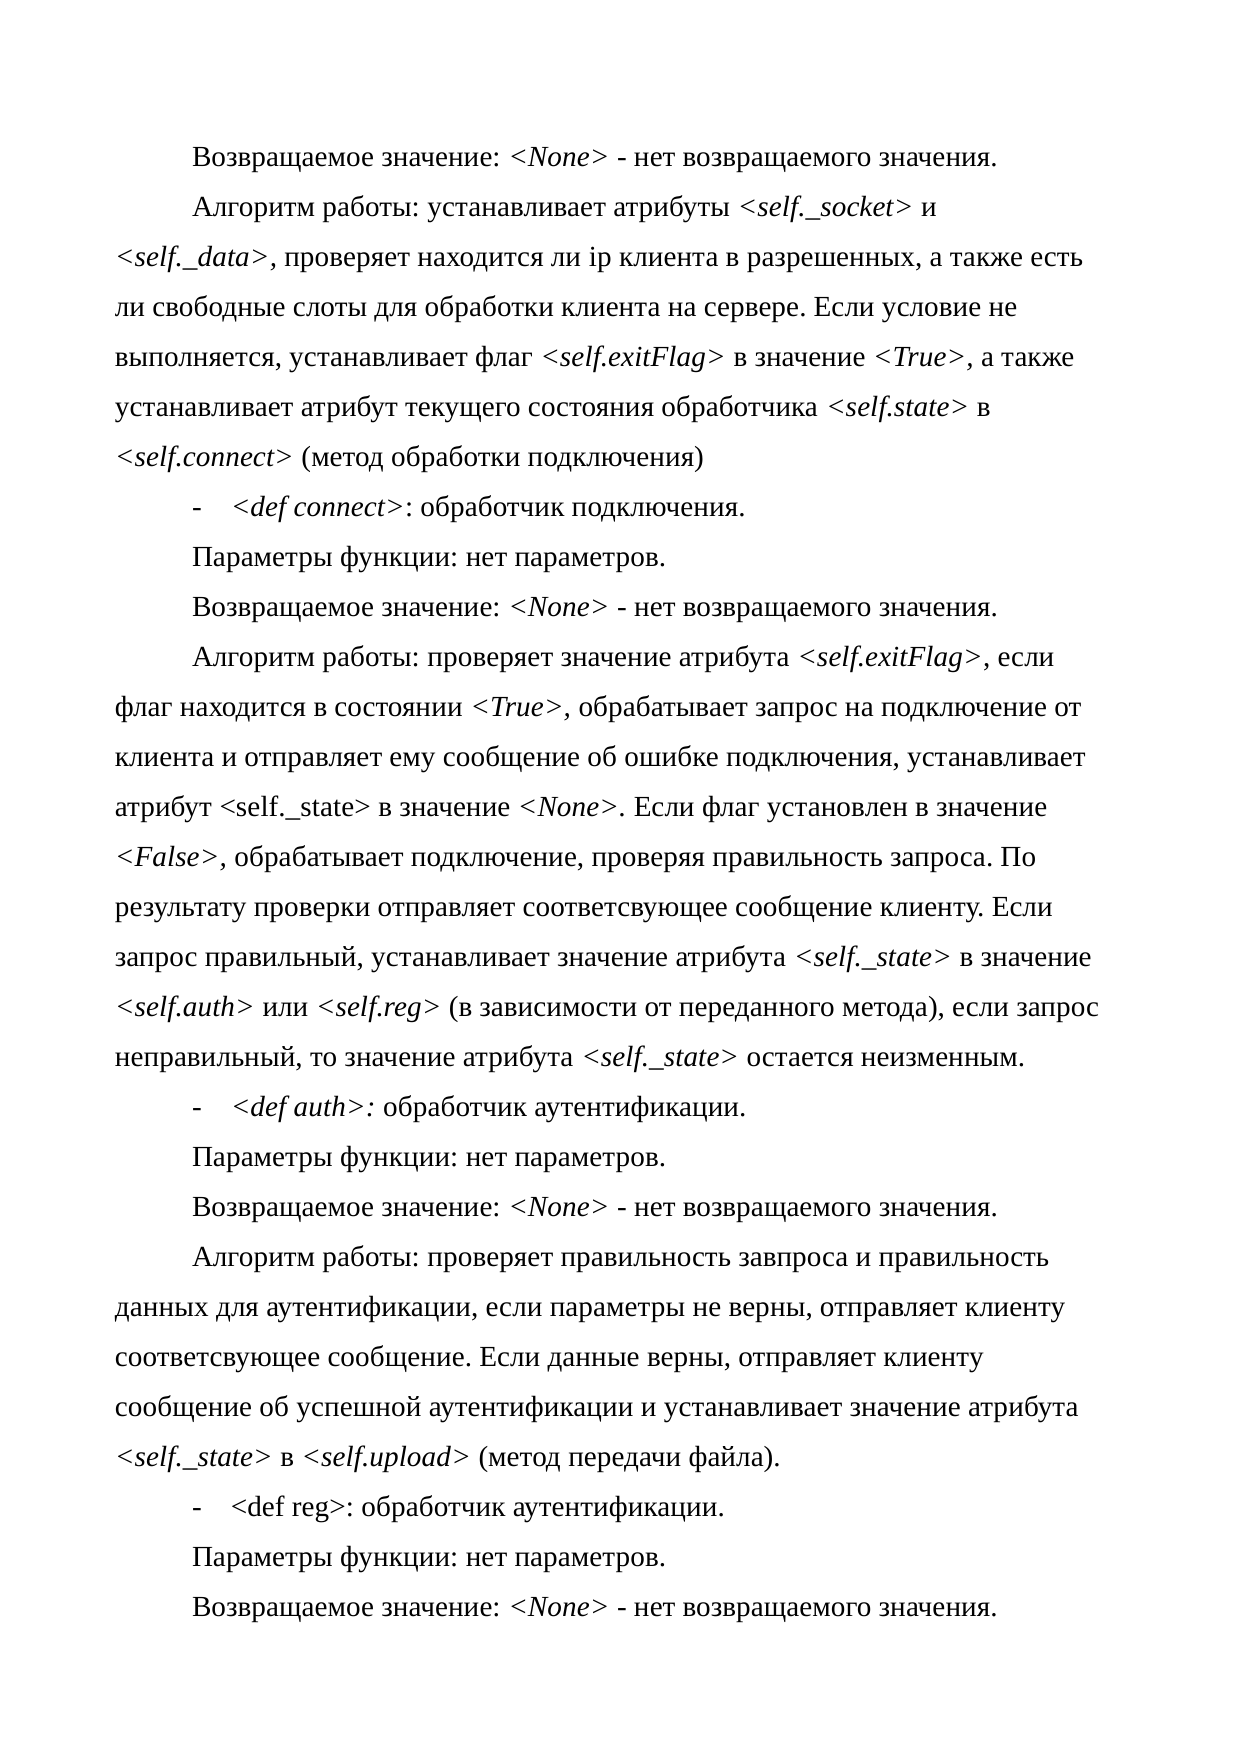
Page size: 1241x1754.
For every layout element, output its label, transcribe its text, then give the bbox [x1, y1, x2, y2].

text_box Возвращаемое значение: <None> - нет возвращаемого значения. Алгоритм работы: устанавливает атрибуты <self._socket> и <self._data>, проверяет находится ли ip клиента в разрешенных, а также есть ли свободные слоты для обработки клиента на сервере. Если условие не выполняется, устанавливает флаг <self.exitFlag> в значение <True>, а также устанавливает атрибут текущего состояния обработчика <self.state> в <self.connect> (метод обработки подключения) - <def connect>: обработчик подключения. Параметры функции: нет параметров. Возвращаемое значение: <None> - нет возвращаемого значения. Алгоритм работы: проверяет значение атрибута <self.exitFlag>, если флаг находится в состоянии <True>, обрабатывает запрос на подключение от клиента и отправляет ему сообщение об ошибке подключения, устанавливает атрибут <self._state> в значение <None>. Если флаг установлен в значение <False>, обрабатывает подключение, проверяя правильность запроса. По результату проверки отправляет соответсвующее сообщение клиенту. Если запрос правильный, устанавливает значение атрибута <self._state> в значение <self.auth> или <self.reg> (в зависимости от переданного метода), если запрос неправильный, то значение атрибута <self._state> остается неизменным. - <def auth>: обработчик аутентификации. Параметры функции: нет параметров. Возвращаемое значение: <None> - нет возвращаемого значения. Алгоритм работы: проверяет правильность завпроса и правильность данных для аутентификации, если параметры не верны, отправляет клиенту соответсвующее сообщение. Если данные верны, отправляет клиенту сообщение об успешной аутентификации и устанавливает значение атрибута <self._state> в <self.upload> (метод передачи файла). - <def reg>: обработчик аутентификации. Параметры функции: нет параметров. Возвращаемое значение: <None> - нет возвращаемого значения. [115, 122, 1103, 1613]
